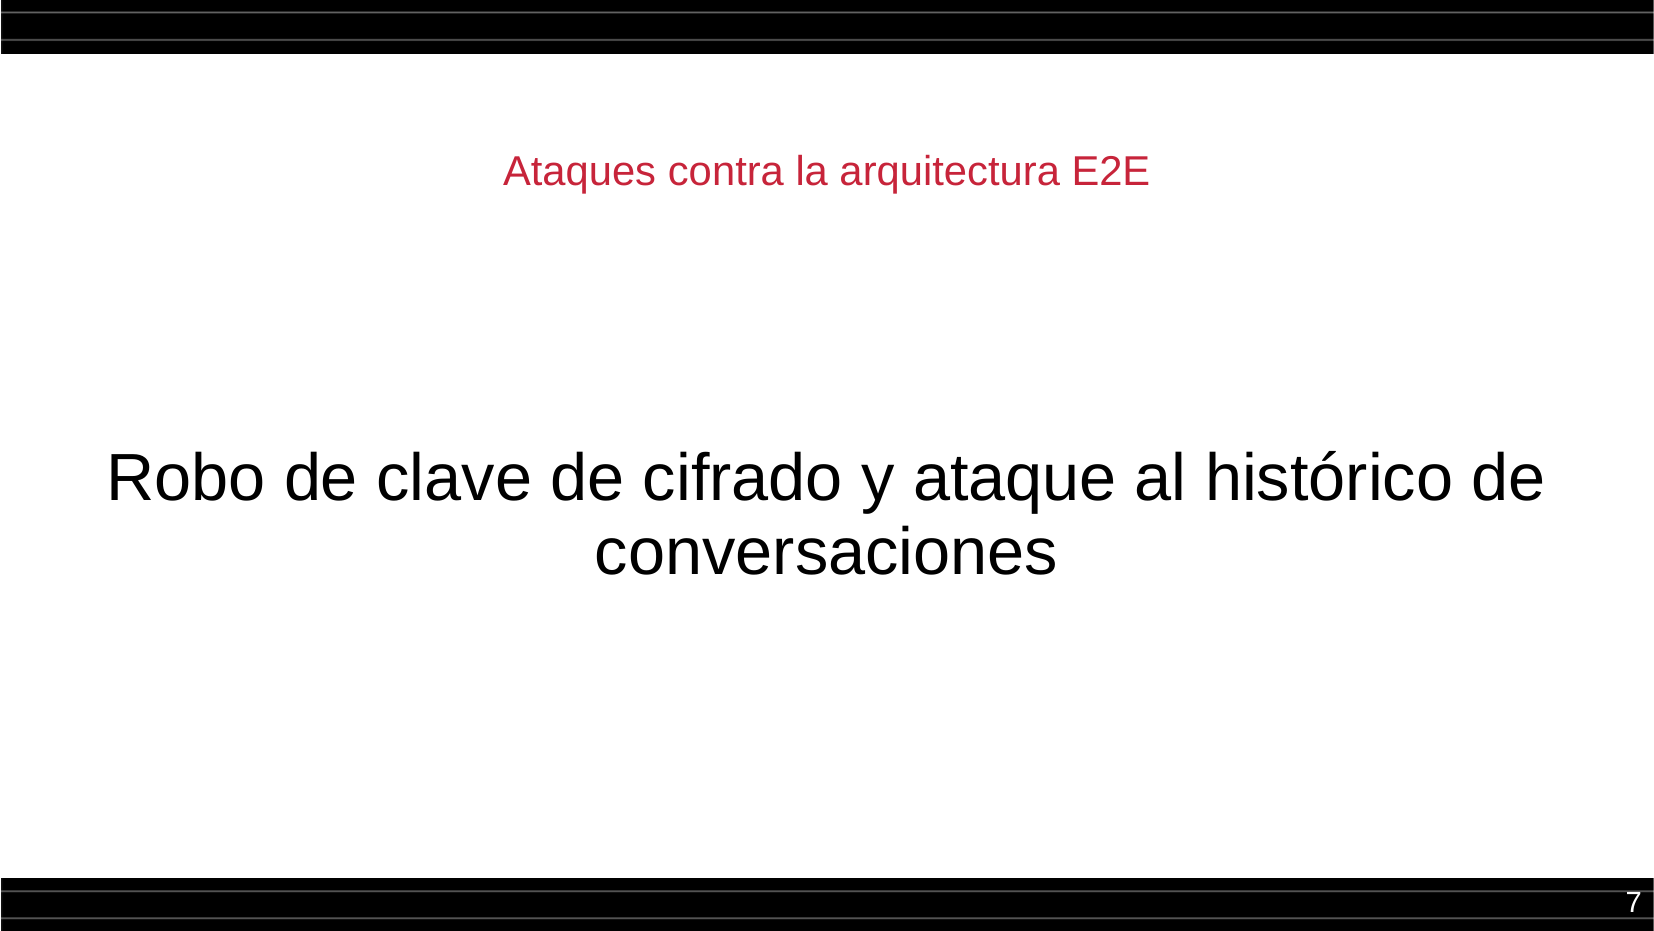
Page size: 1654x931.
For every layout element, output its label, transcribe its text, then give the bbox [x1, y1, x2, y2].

picture [1, 0, 1654, 54]
picture [1, 878, 1654, 931]
title Ataques contra la arquitectura E2E [82, 92, 1571, 249]
subtitle Robo de clave de cifrado y ataque al histórico de conversaciones [82, 271, 1571, 758]
